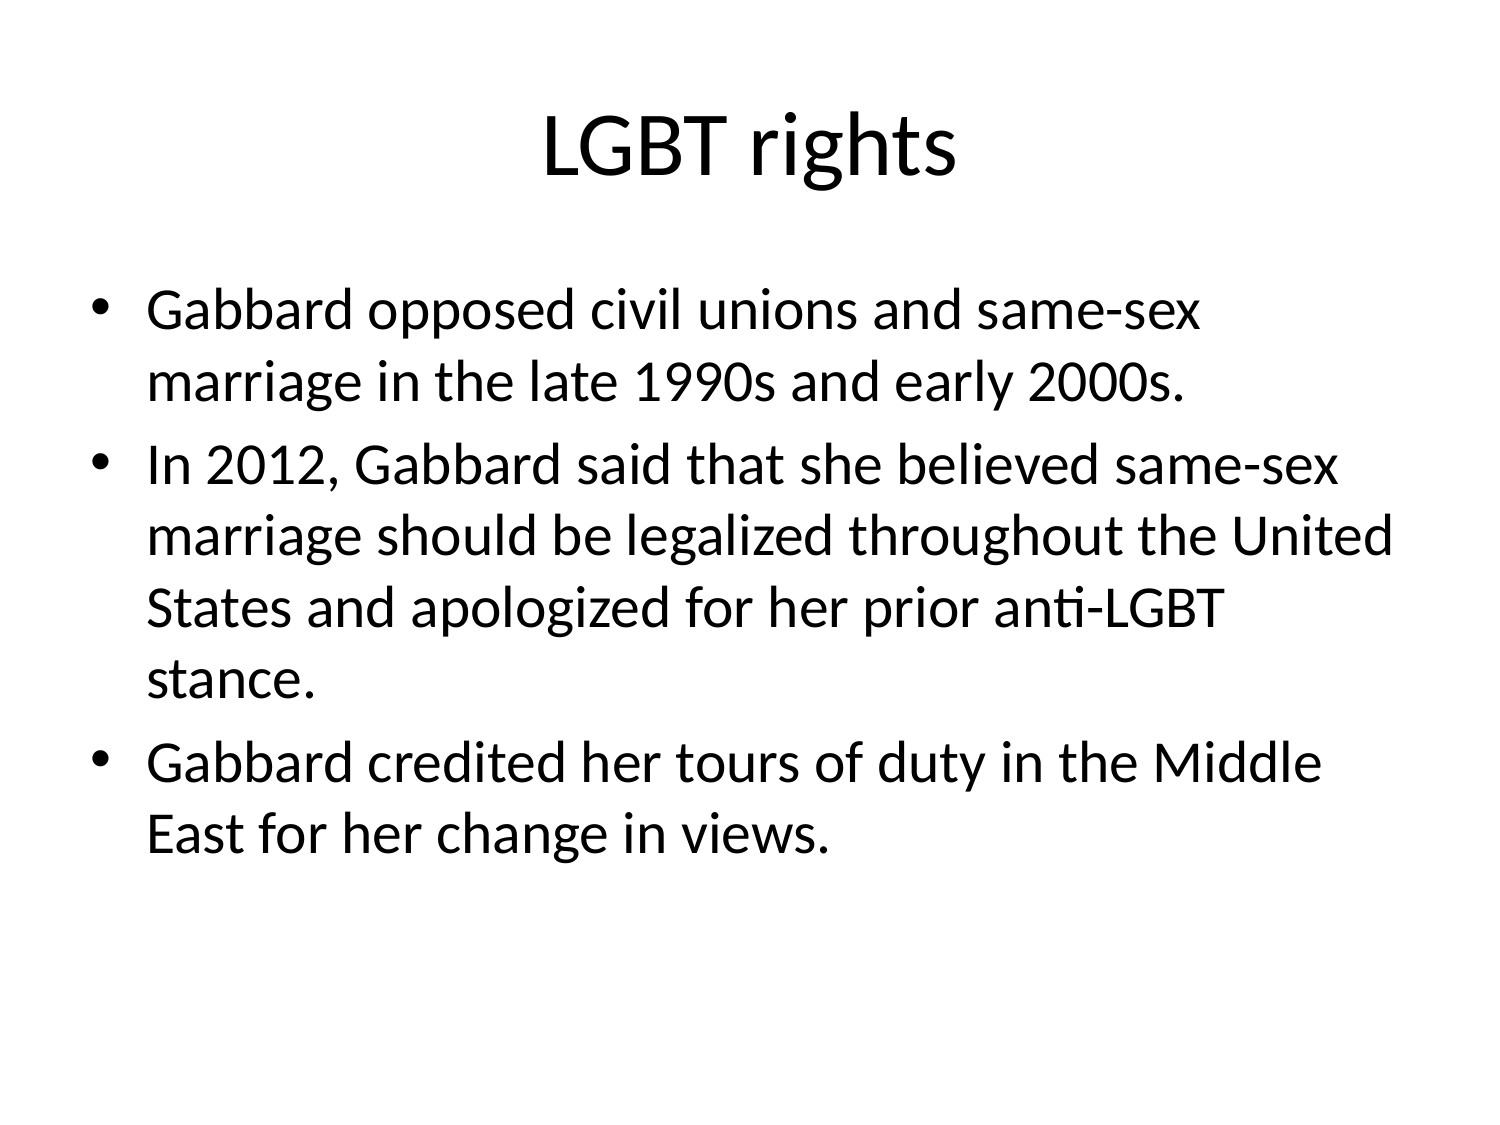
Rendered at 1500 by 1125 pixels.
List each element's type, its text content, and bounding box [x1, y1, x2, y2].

list Gabbard opposed civil unions and same-sex marriage in the late 1990s and early 2000s. In 2012, Gabbard said that she believed same-sex marriage should be legalized throughout the United States and apologized for her prior anti-LGBT stance. Gabbard credited her tours of duty in the Middle East for her change in views. [75, 262, 1425, 1005]
title LGBT rights [75, 45, 1425, 233]
